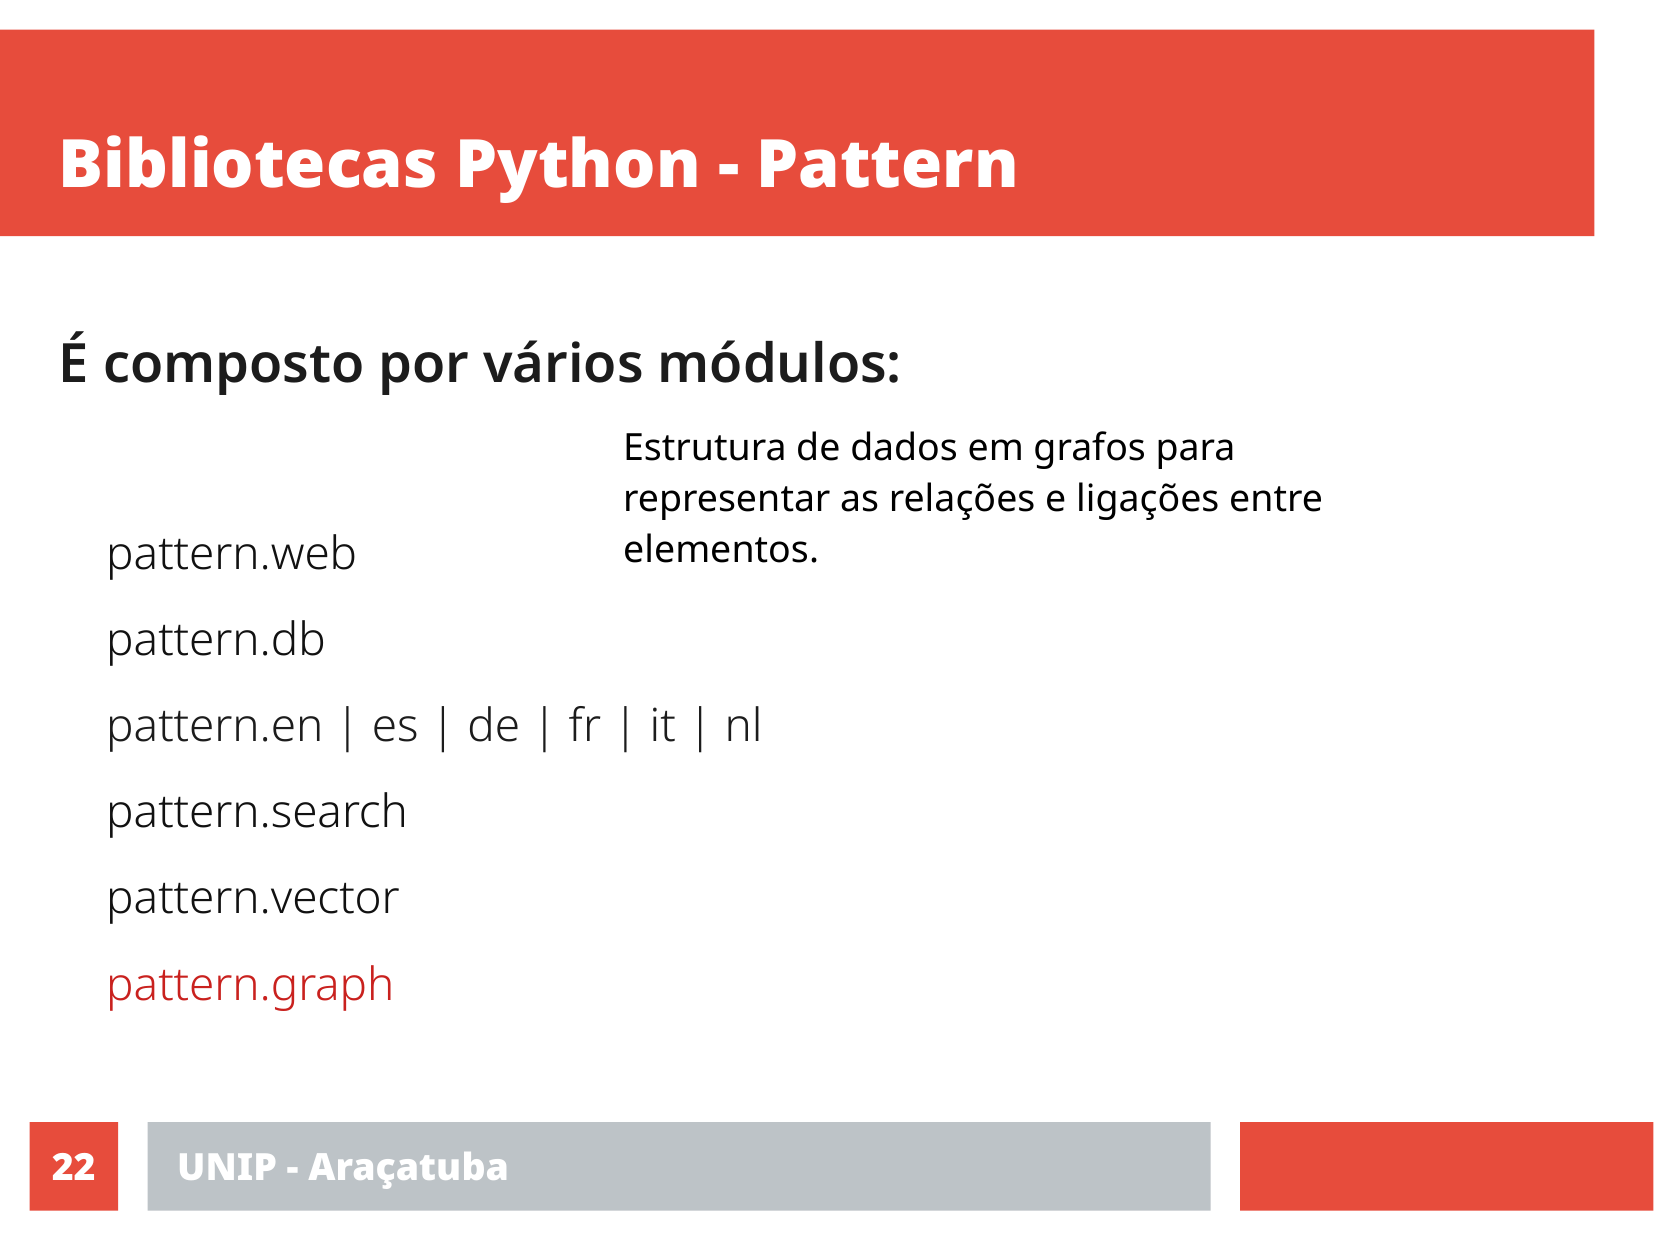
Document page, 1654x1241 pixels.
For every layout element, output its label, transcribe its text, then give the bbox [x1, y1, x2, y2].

text_box Estrutura de dados em grafos para representar as relações e ligações entre elementos. [608, 413, 1376, 523]
title Bibliotecas Python - Pattern [59, 59, 1595, 207]
list É composto por vários módulos: pattern.web pattern.db pattern.en | es | de | fr | it | nl pattern.search pattern.vector pattern.graph [59, 324, 1565, 1093]
